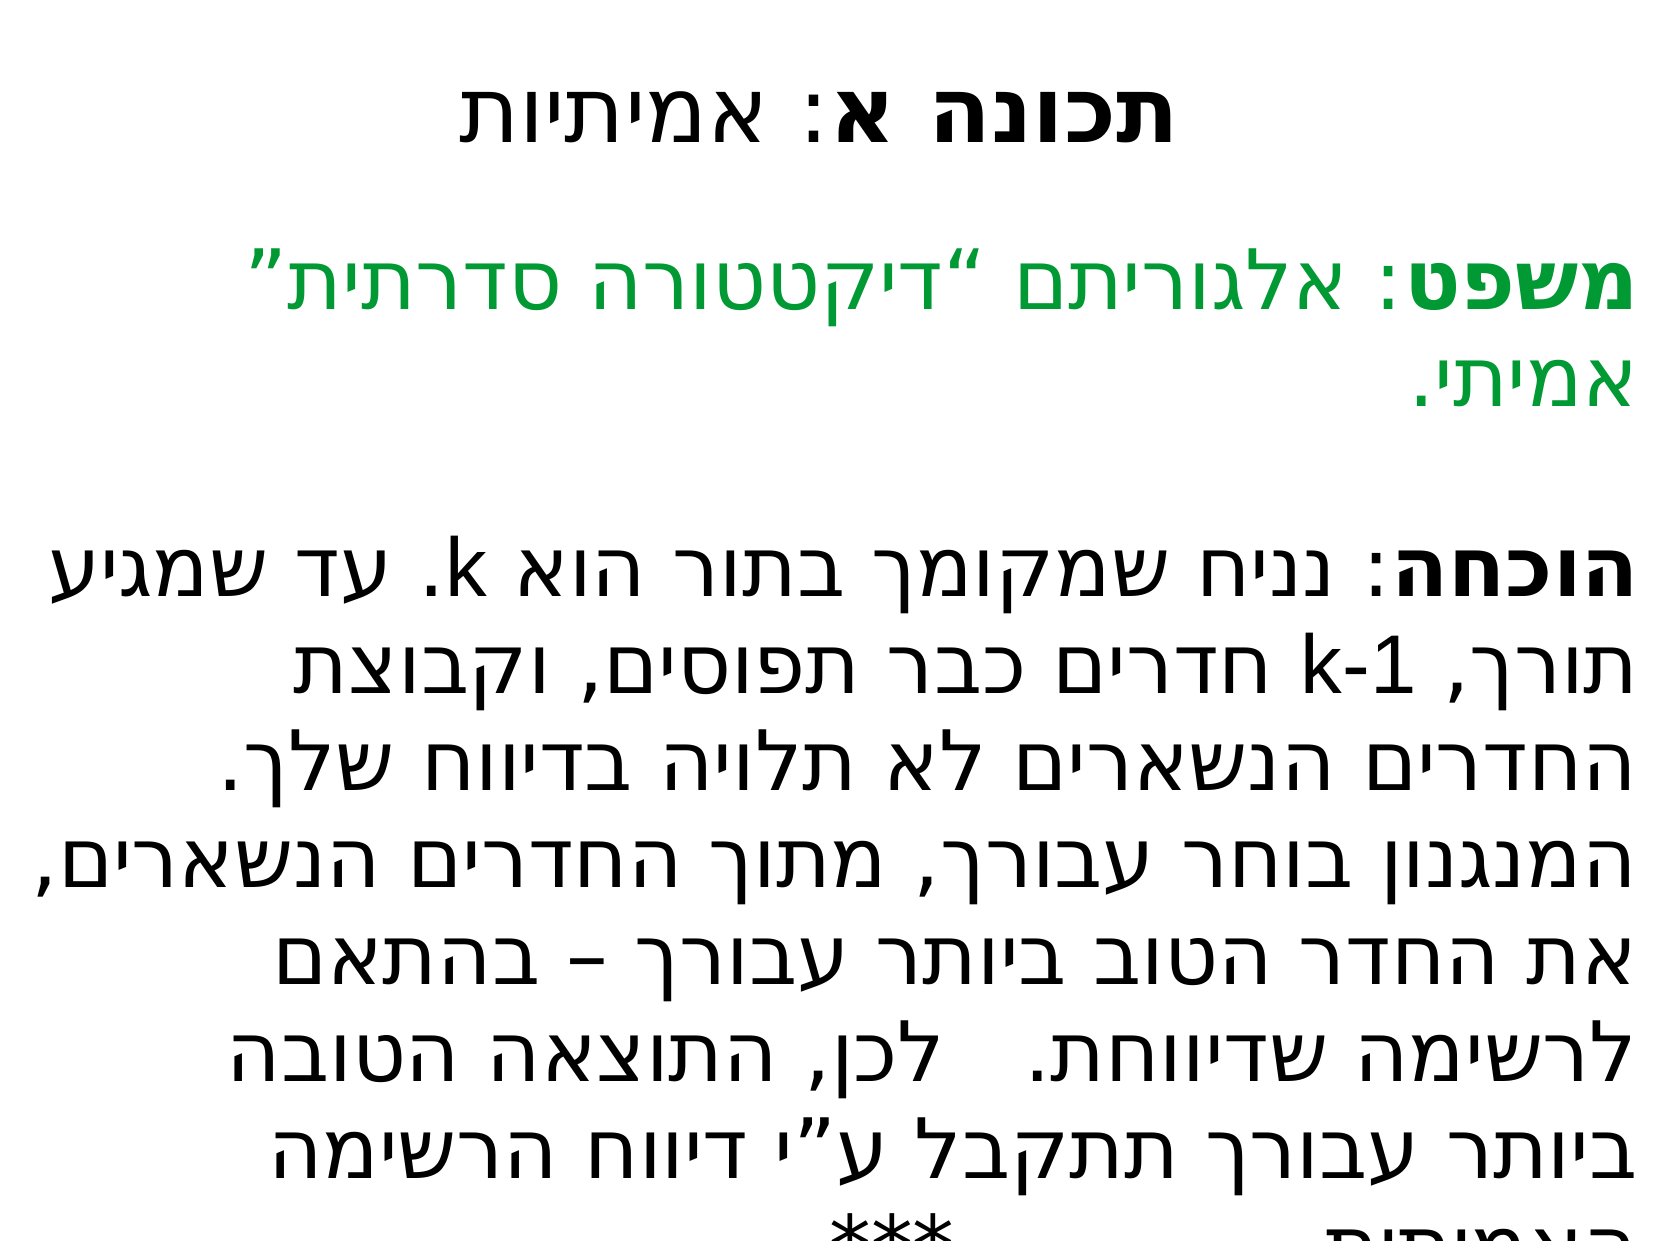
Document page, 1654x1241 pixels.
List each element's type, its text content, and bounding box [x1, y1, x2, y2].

title תכונה א: אמיתיות [75, 58, 1564, 163]
text_box משפט: אלגוריתם “דיקטטורה סדרתית” אמיתי. הוכחה: נניח שמקומך בתור הוא k. עד שמגיע תורך, k-1 חדרים כבר תפוסים, וקבוצת החדרים הנשארים לא תלויה בדיווח שלך. המנגנון בוחר עבורך, מתוך החדרים הנשארים, את החדר הטוב ביותר עבורך – בהתאם לרשימה שדיווחת. לכן, התוצאה הטובה ביותר עבורך תתקבל ע”י דיווח הרשימה האמיתית. *** [0, 225, 1654, 1201]
